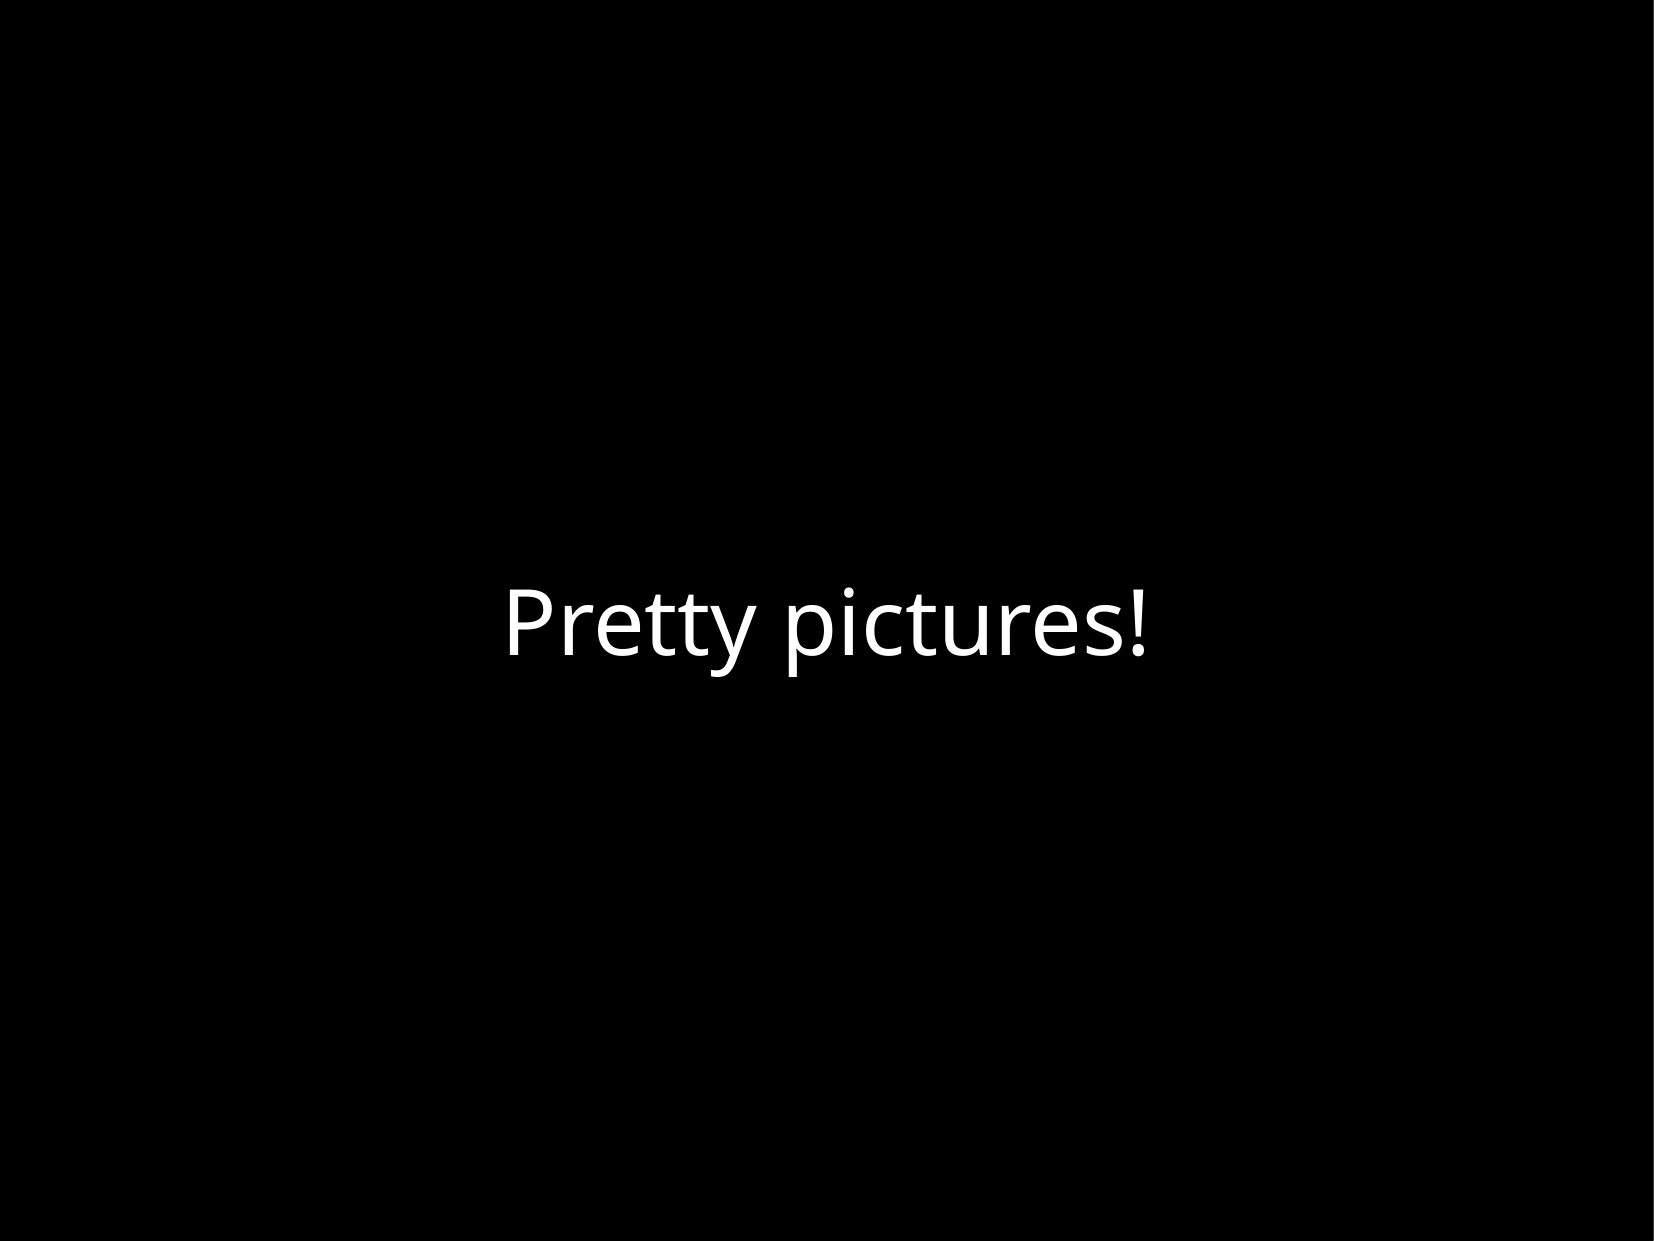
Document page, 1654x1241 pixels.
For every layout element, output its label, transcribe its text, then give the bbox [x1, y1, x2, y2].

title Pretty pictures! [82, 516, 1571, 724]
